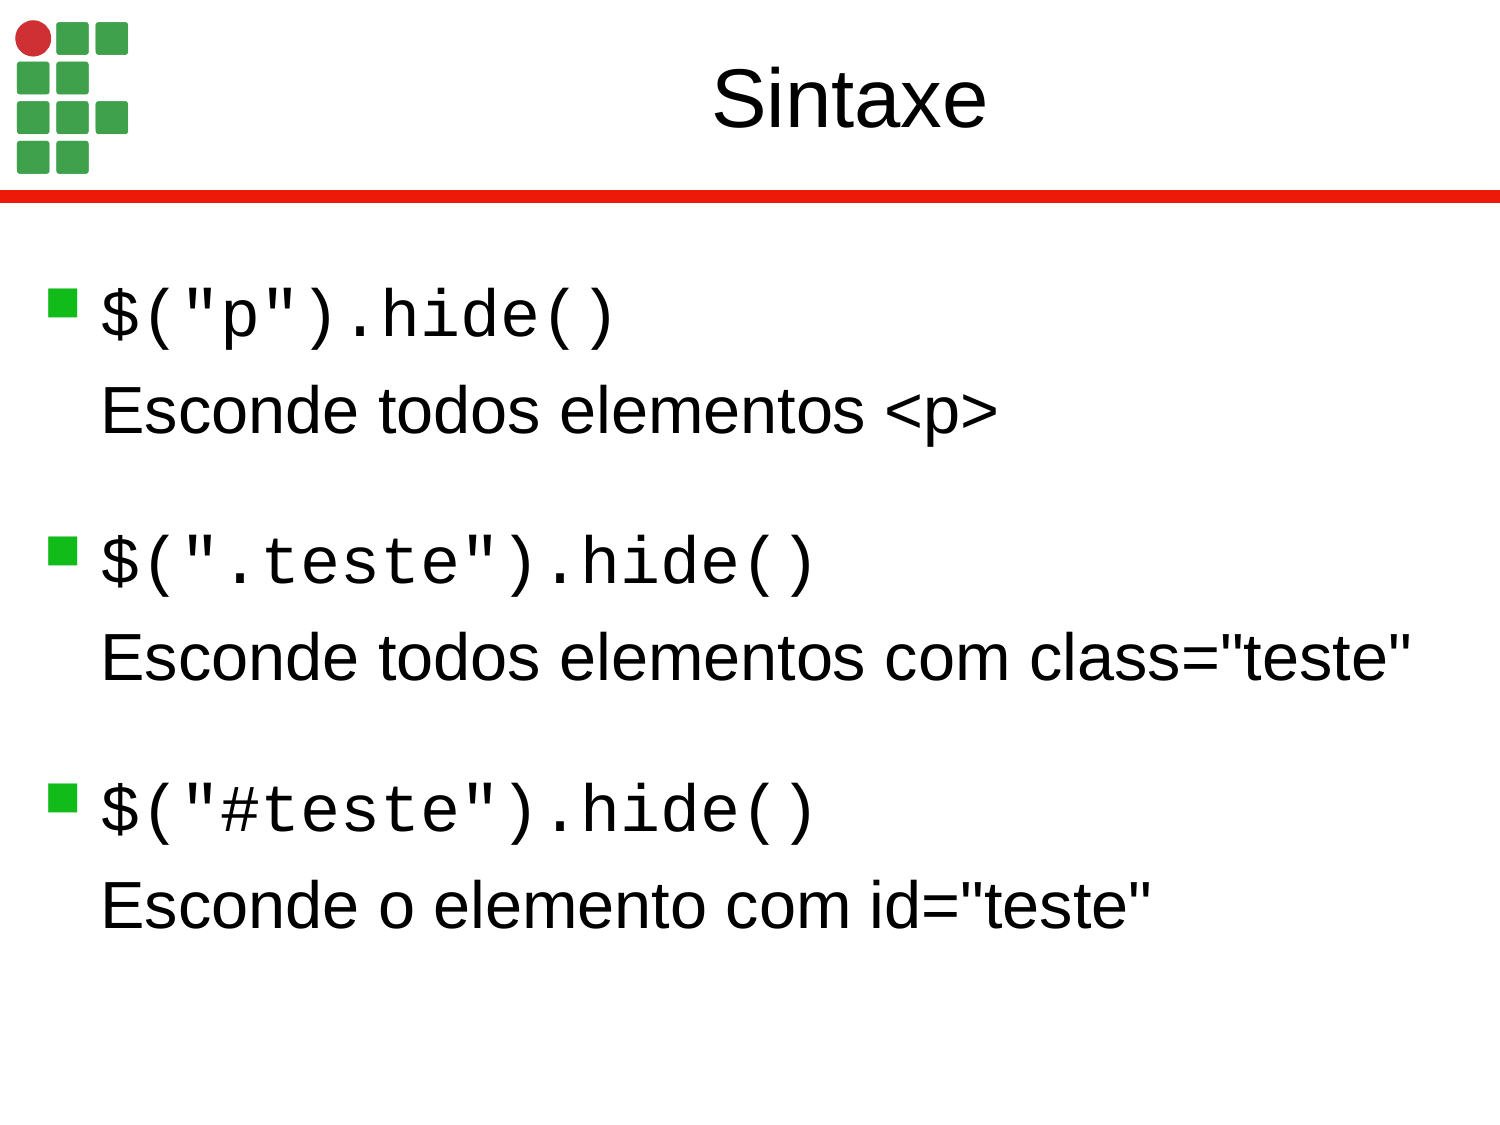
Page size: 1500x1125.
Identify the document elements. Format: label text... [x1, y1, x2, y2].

picture [14, 16, 130, 178]
list $("p").hide() Esconde todos elementos <p> $(".teste").hide() Esconde todos elementos com class="teste" $("#teste").hide() Esconde o elemento com id="teste" [29, 207, 1471, 1087]
title Sintaxe [230, 0, 1471, 202]
